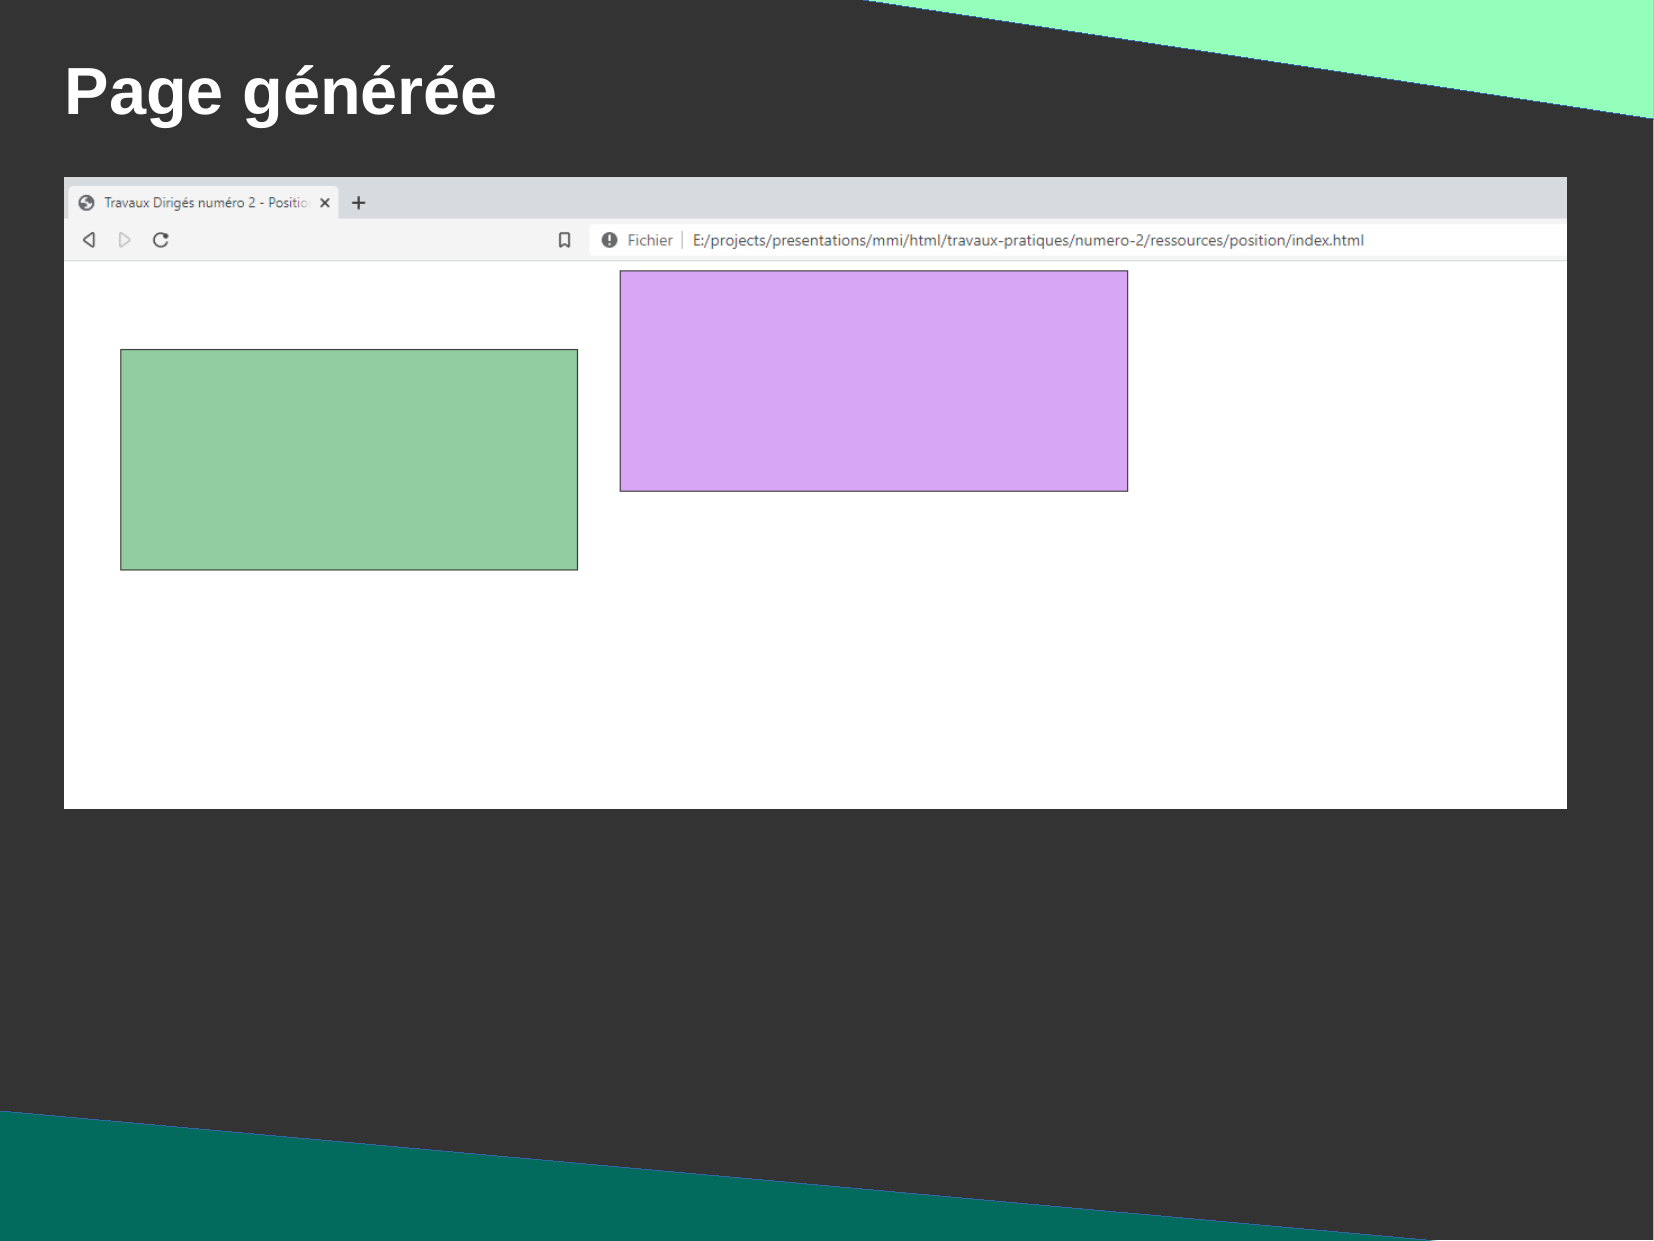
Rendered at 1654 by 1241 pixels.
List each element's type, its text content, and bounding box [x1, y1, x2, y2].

text_box [863, 0, 1654, 120]
title Page générée [64, 54, 1553, 157]
picture [64, 177, 1567, 809]
